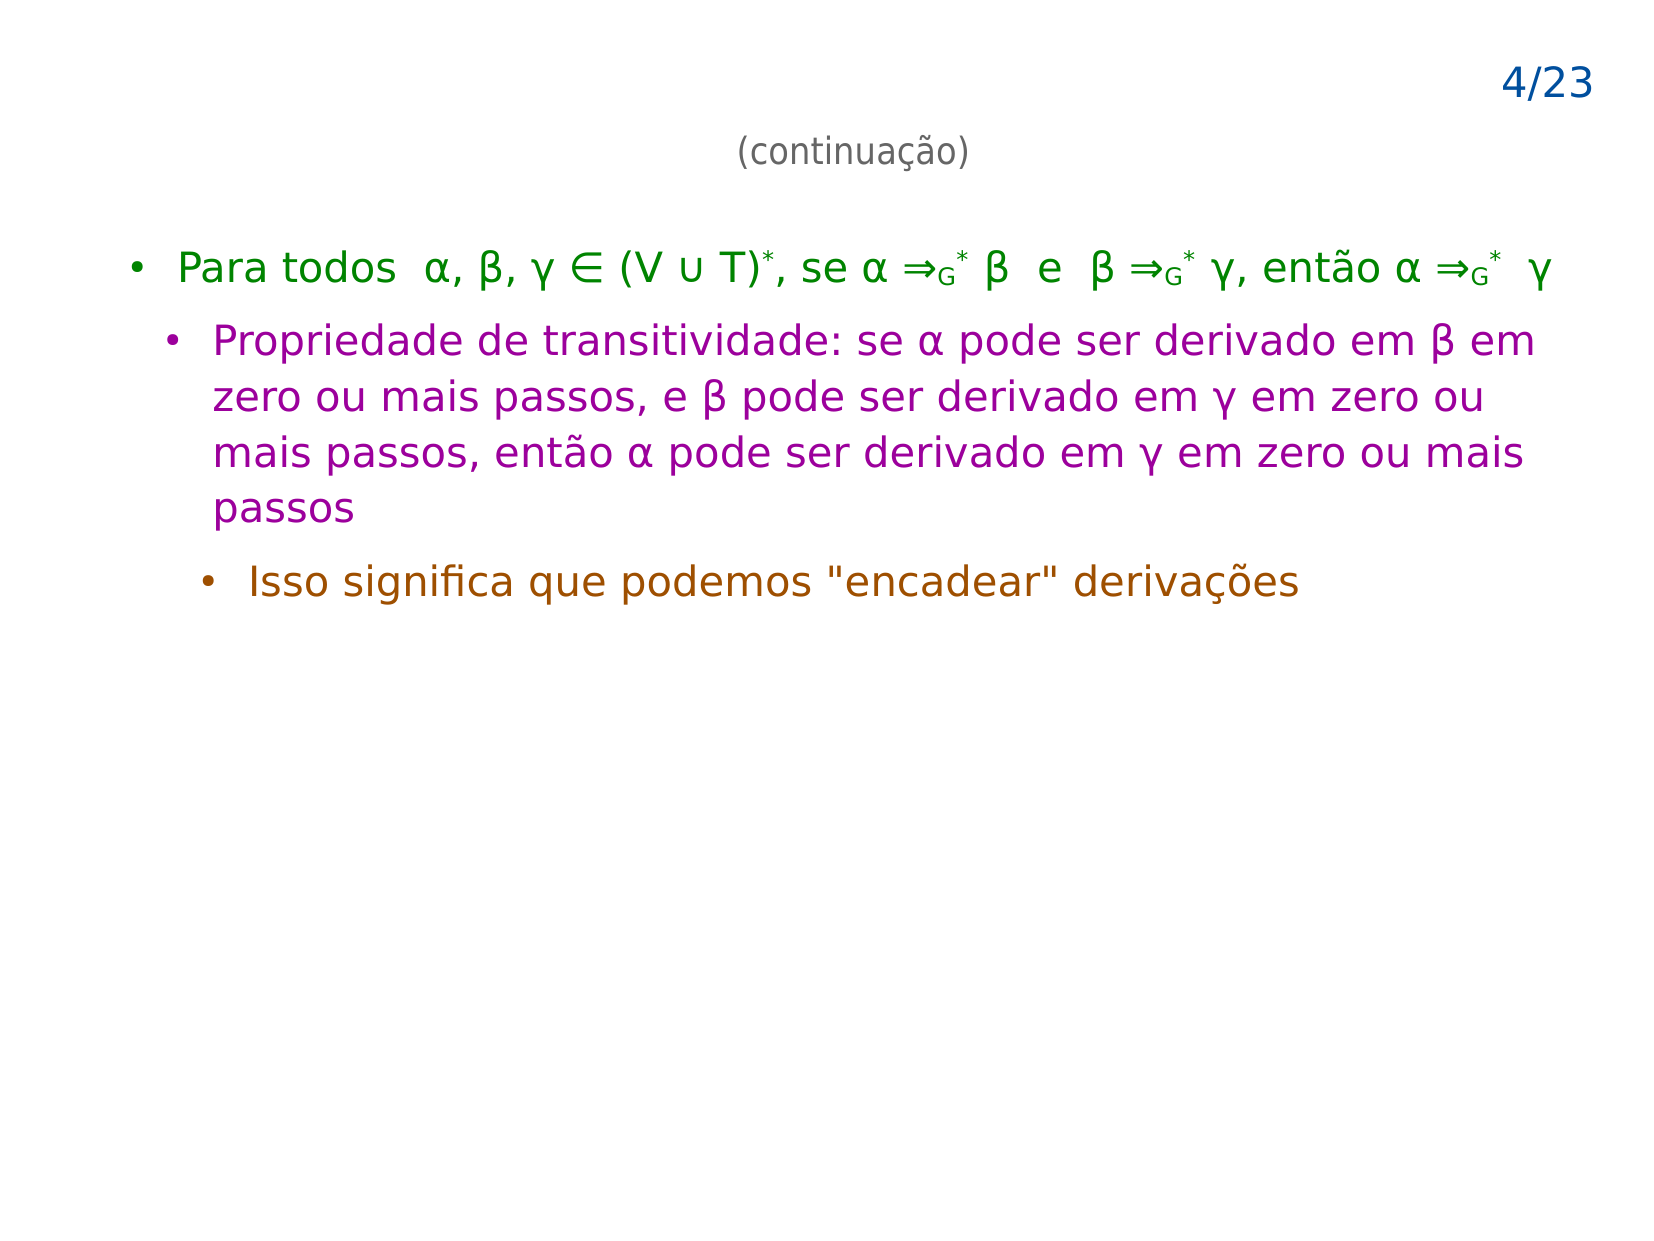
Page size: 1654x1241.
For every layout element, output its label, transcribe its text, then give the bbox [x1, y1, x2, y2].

list Para todos α, β, γ ∈ (V ∪ T)*, se α ⇒G* β e β ⇒G* γ, então α ⇒G* γ Propriedade de transitividade: se α pode ser derivado em β em zero ou mais passos, e β pode ser derivado em γ em zero ou mais passos, então α pode ser derivado em γ em zero ou mais passos Isso significa que podemos "encadear" derivações [59, 236, 1595, 1211]
text_box (continuação) [721, 122, 986, 181]
